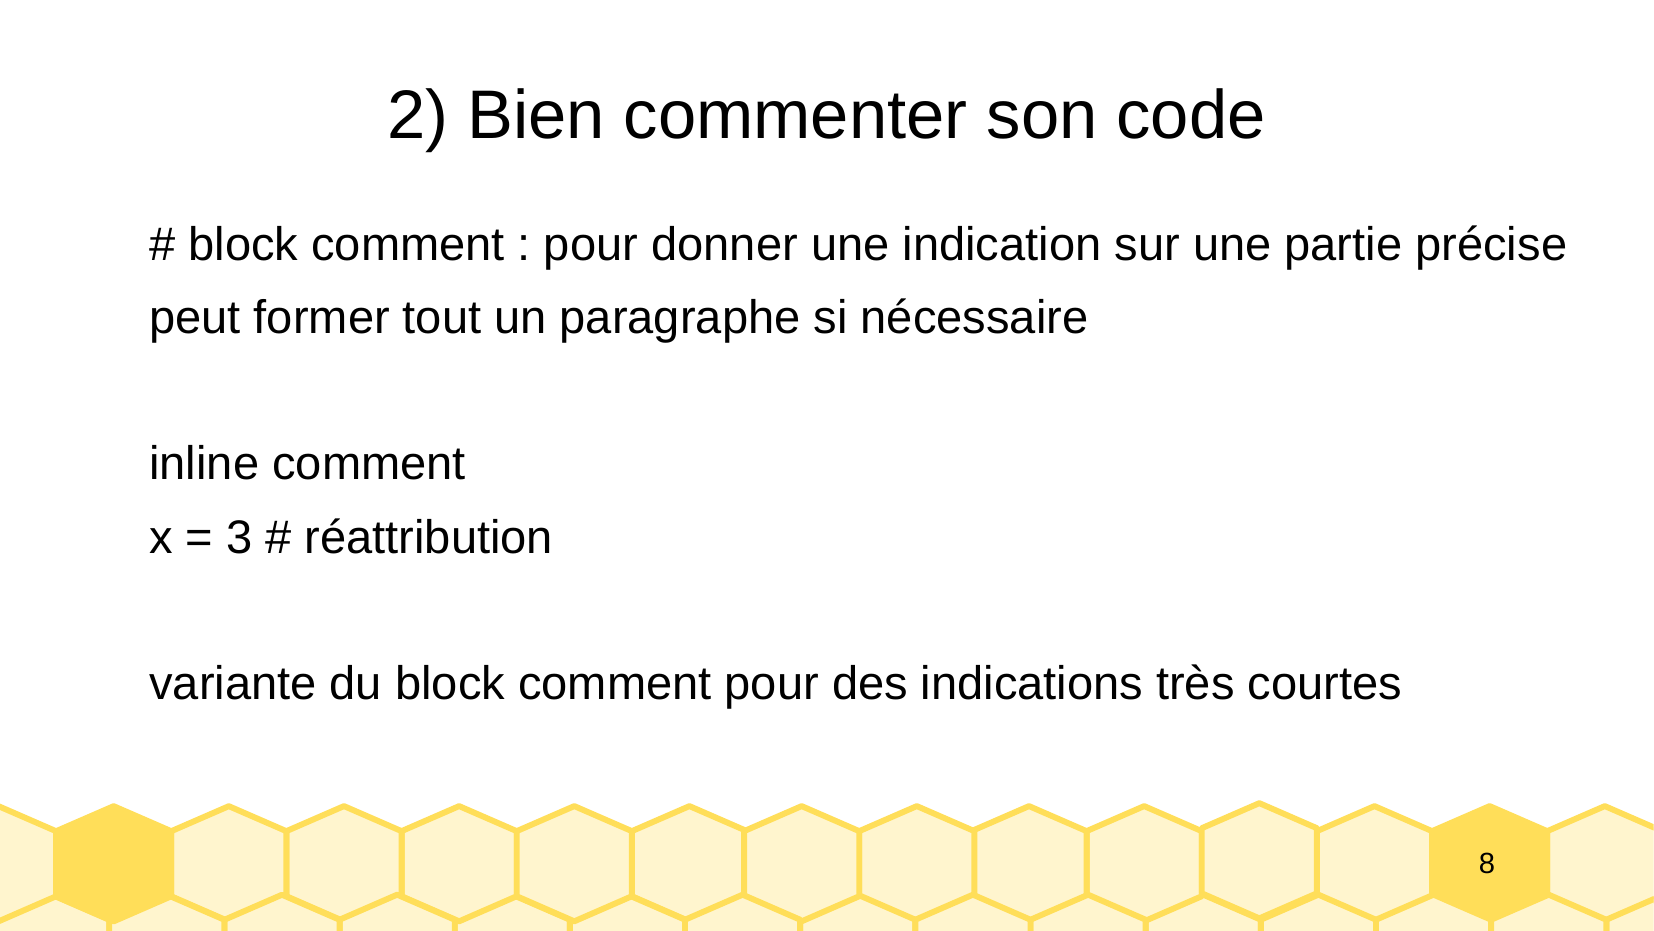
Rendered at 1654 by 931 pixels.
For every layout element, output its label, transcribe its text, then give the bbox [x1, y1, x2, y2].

title 2) Bien commenter son code [82, 37, 1571, 193]
list # block comment : pour donner une indication sur une partie précise peut former tout un paragraphe si nécessaire inline comment x = 3 # réattribution variante du block comment pour des indications très courtes [82, 217, 1571, 758]
